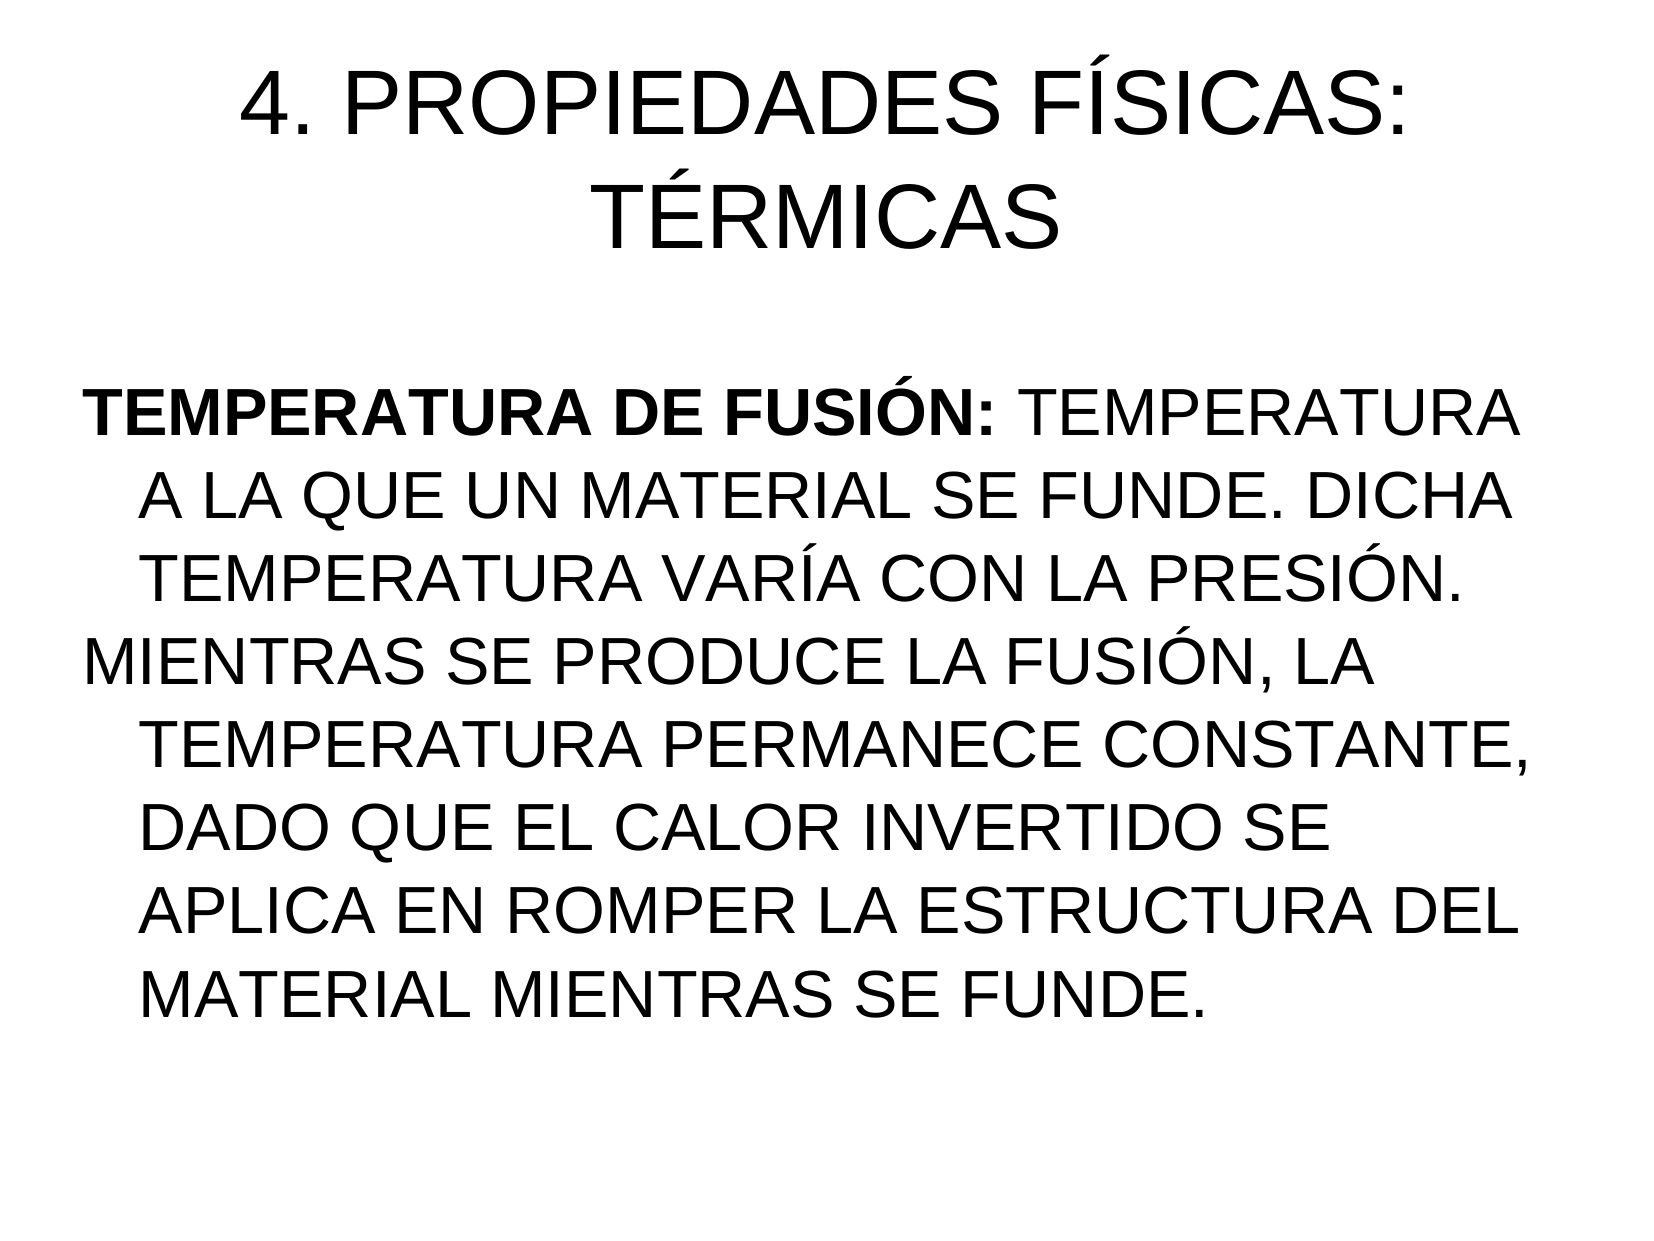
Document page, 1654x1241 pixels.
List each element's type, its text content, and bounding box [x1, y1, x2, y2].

subtitle TEMPERATURA DE FUSIÓN: TEMPERATURA A LA QUE UN MATERIAL SE FUNDE. DICHA TEMPERATURA VARÍA CON LA PRESIÓN. MIENTRAS SE PRODUCE LA FUSIÓN, LA TEMPERATURA PERMANECE CONSTANTE, DADO QUE EL CALOR INVERTIDO SE APLICA EN ROMPER LA ESTRUCTURA DEL MATERIAL MIENTRAS SE FUNDE. [82, 283, 1571, 1115]
title 4. PROPIEDADES FÍSICAS: TÉRMICAS [82, 38, 1571, 268]
